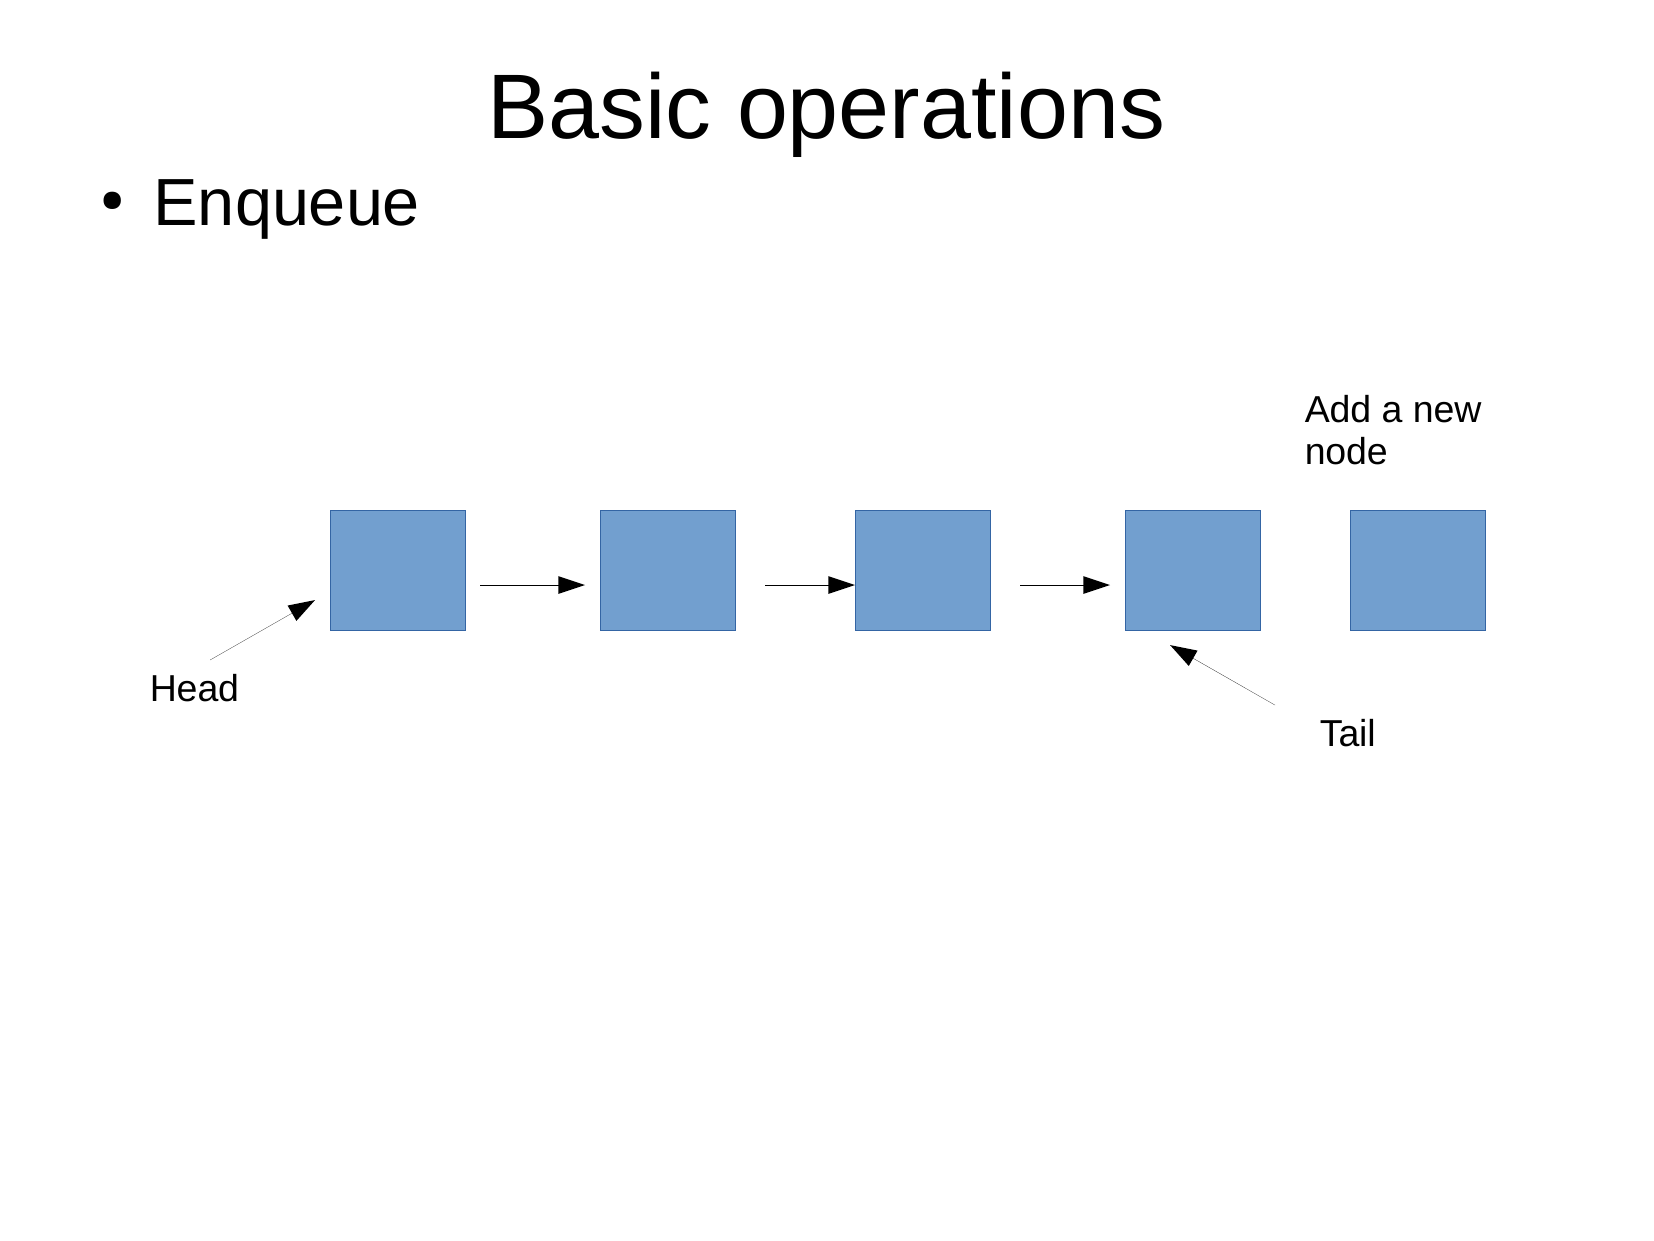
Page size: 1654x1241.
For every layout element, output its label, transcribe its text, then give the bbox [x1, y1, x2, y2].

list Enqueue [82, 165, 1571, 1010]
text_box Tail [1305, 705, 1561, 762]
text_box Head [135, 660, 436, 717]
text_box Add a new node [1290, 381, 1546, 481]
title Basic operations [82, 49, 1571, 165]
text_box [600, 510, 736, 631]
text_box [1125, 510, 1261, 631]
text_box [330, 510, 466, 631]
text_box [1350, 510, 1486, 631]
text_box [855, 510, 991, 631]
